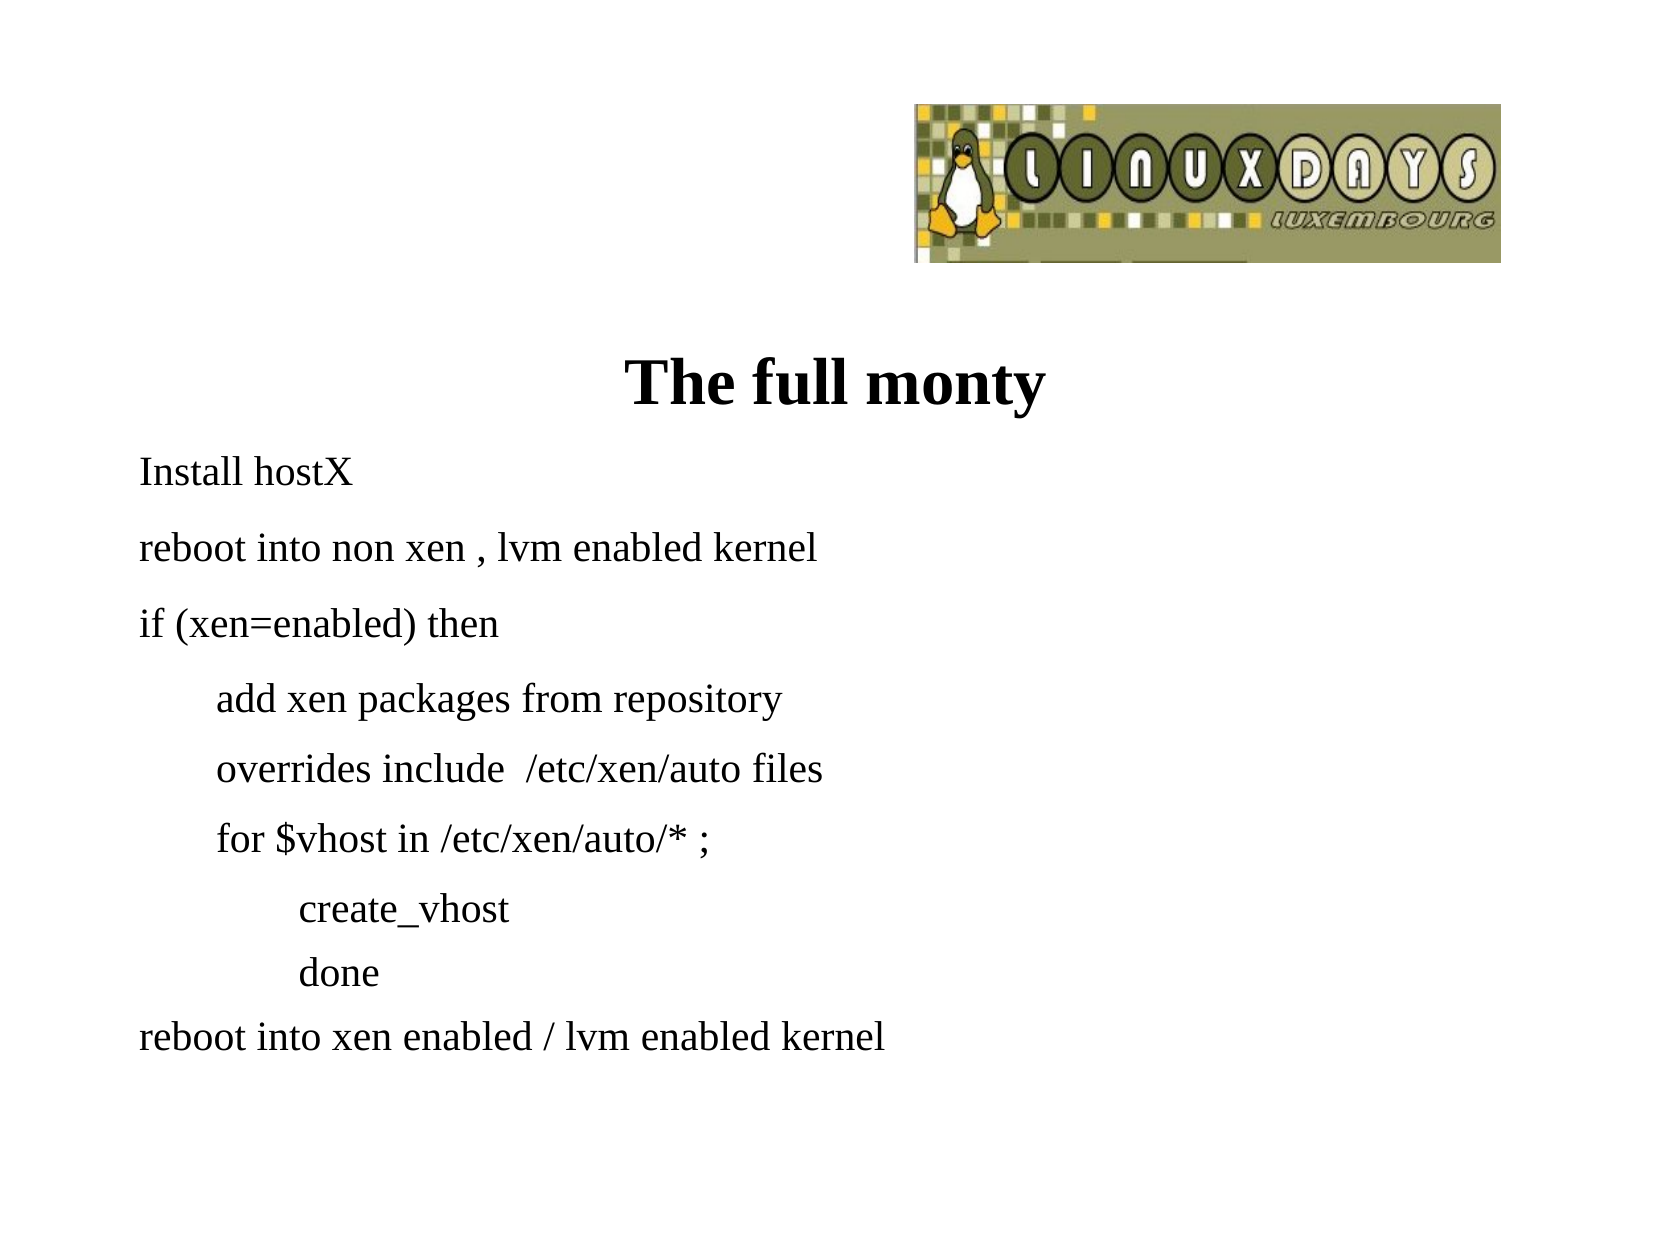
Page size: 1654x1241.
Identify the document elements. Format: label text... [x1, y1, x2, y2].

list The full monty Install hostX reboot into non xen , lvm enabled kernel if (xen=enabled) then add xen packages from repository overrides include /etc/xen/auto files for $vhost in /etc/xen/auto/* ; create_vhost done reboot into xen enabled / lvm enabled kernel [121, 344, 1534, 1241]
picture [914, 104, 1501, 263]
